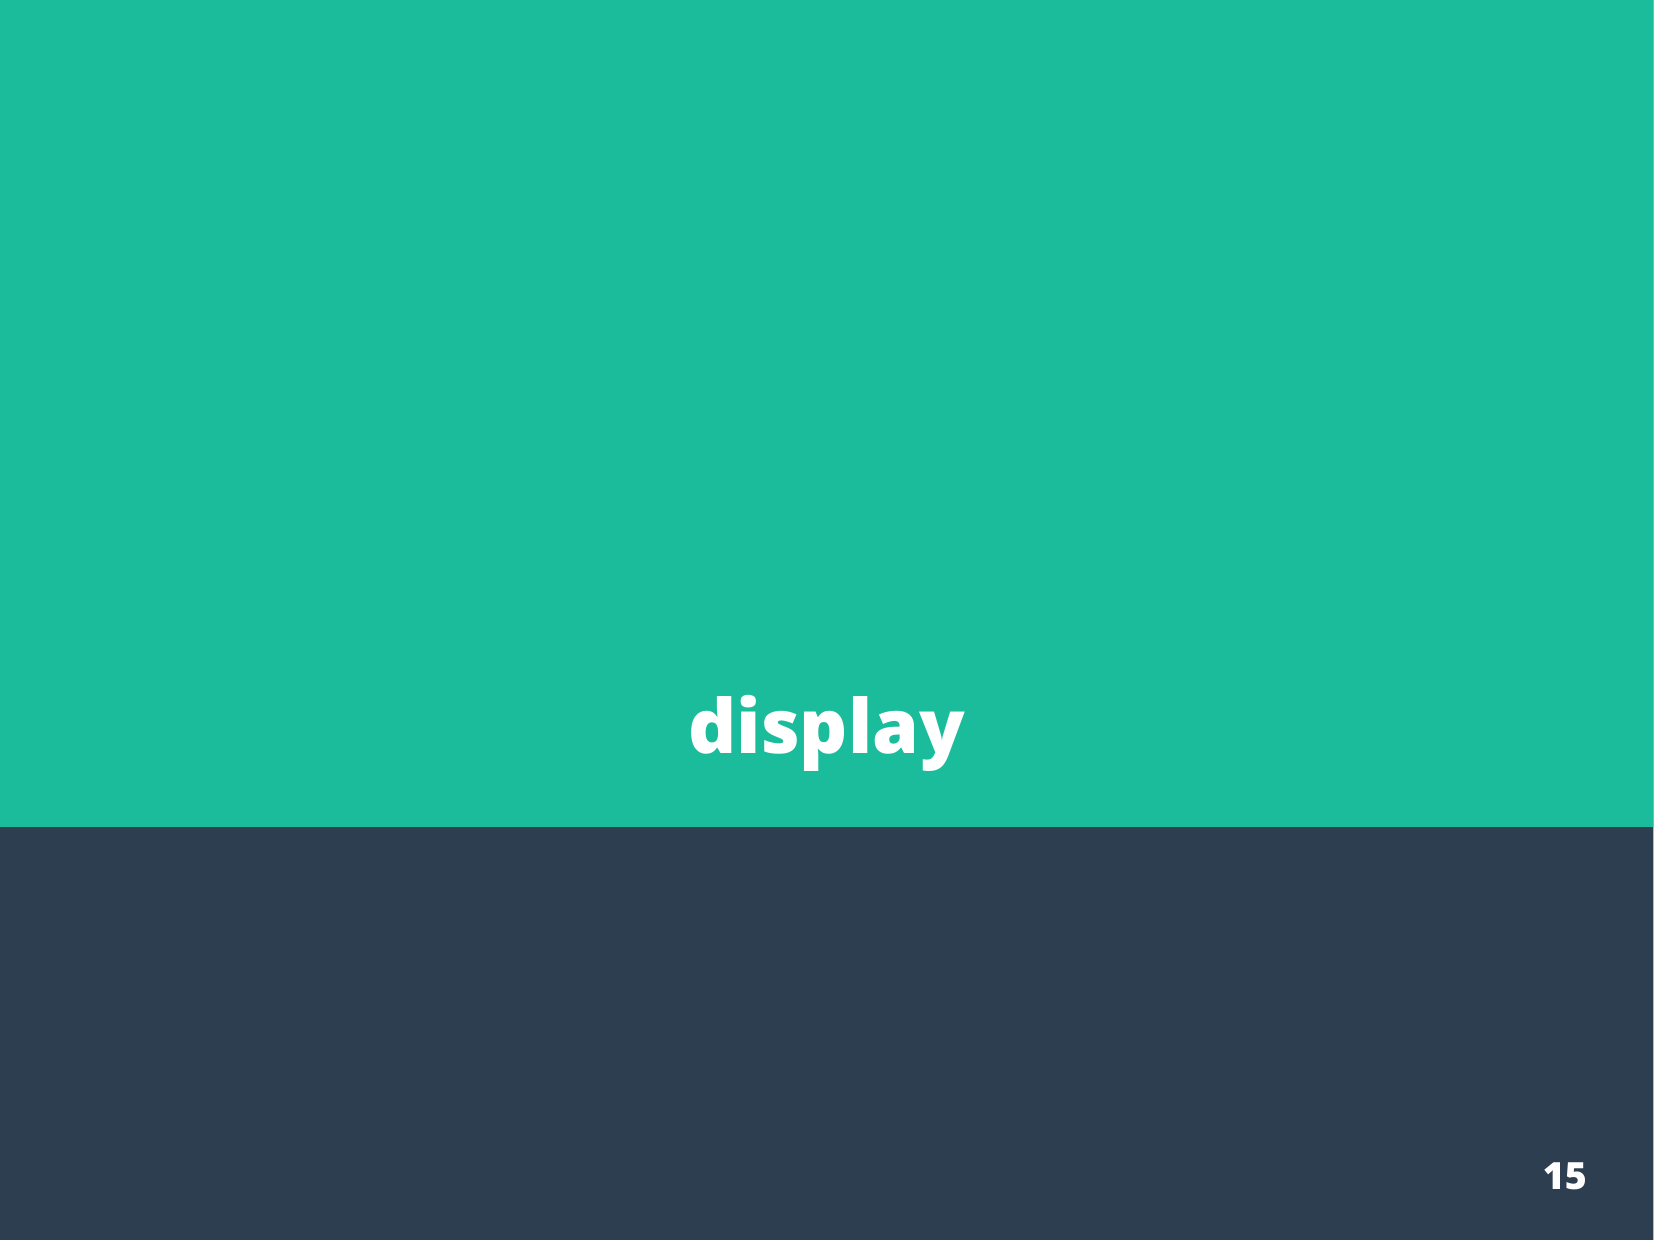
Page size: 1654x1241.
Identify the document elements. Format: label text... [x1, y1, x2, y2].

title display [59, 620, 1595, 778]
